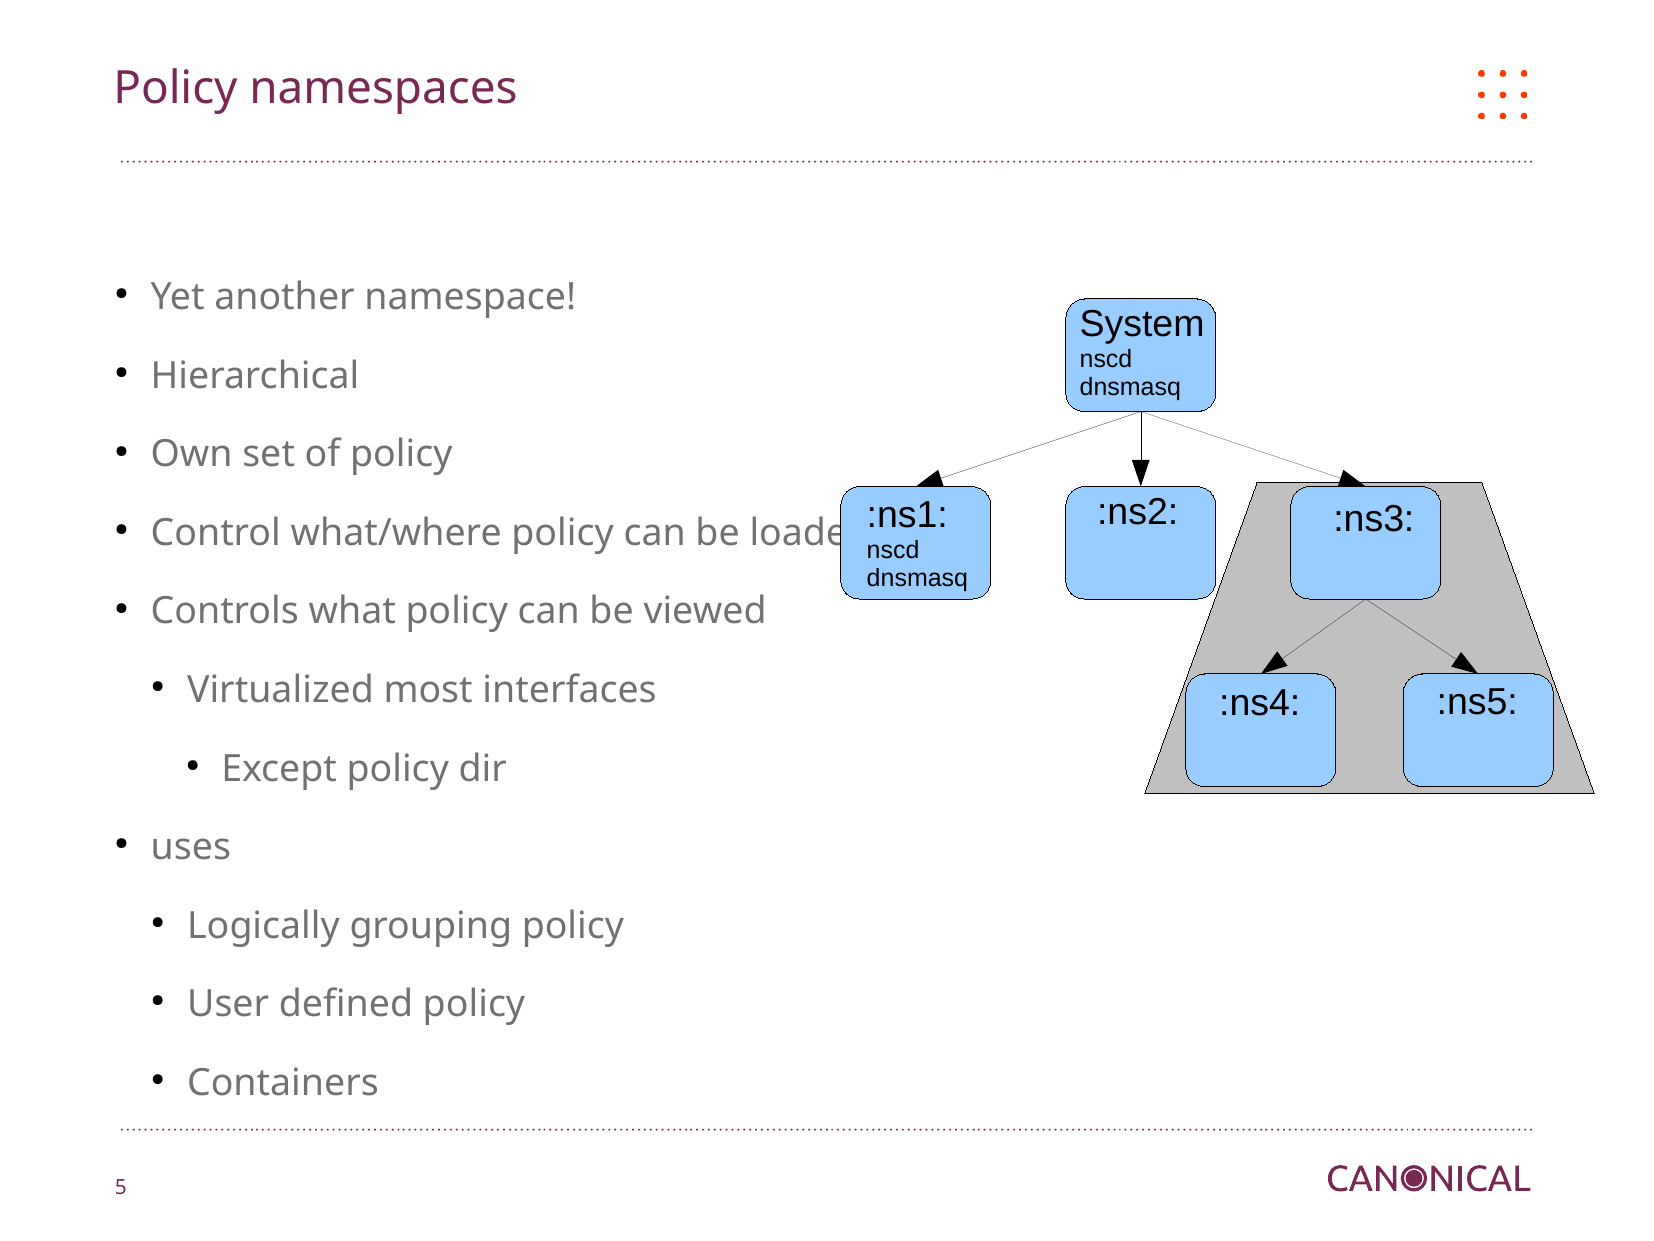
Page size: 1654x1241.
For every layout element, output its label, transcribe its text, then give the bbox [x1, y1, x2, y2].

text_box :ns1: nscd dnsmasq [851, 486, 984, 600]
picture [111, 1127, 1533, 1134]
text_box System nscd dnsmasq [1064, 295, 1220, 409]
text_box [840, 488, 851, 597]
text_box [1065, 486, 1216, 600]
text_box :ns3: [1318, 489, 1430, 547]
text_box [984, 490, 991, 595]
text_box :ns4: [1204, 674, 1316, 731]
picture [111, 159, 1533, 166]
picture [1478, 70, 1527, 119]
title Policy namespaces [113, 64, 1382, 107]
text_box :ns5: [1421, 673, 1533, 731]
list Yet another namespace! Hierarchical Own set of policy Control what/where policy can be loaded Controls what policy can be viewed Virtualized most interfaces Except policy dir uses Logically grouping policy User defined policy Containers [115, 256, 1540, 977]
text_box :ns2: [1082, 482, 1194, 540]
text_box [1144, 482, 1595, 794]
